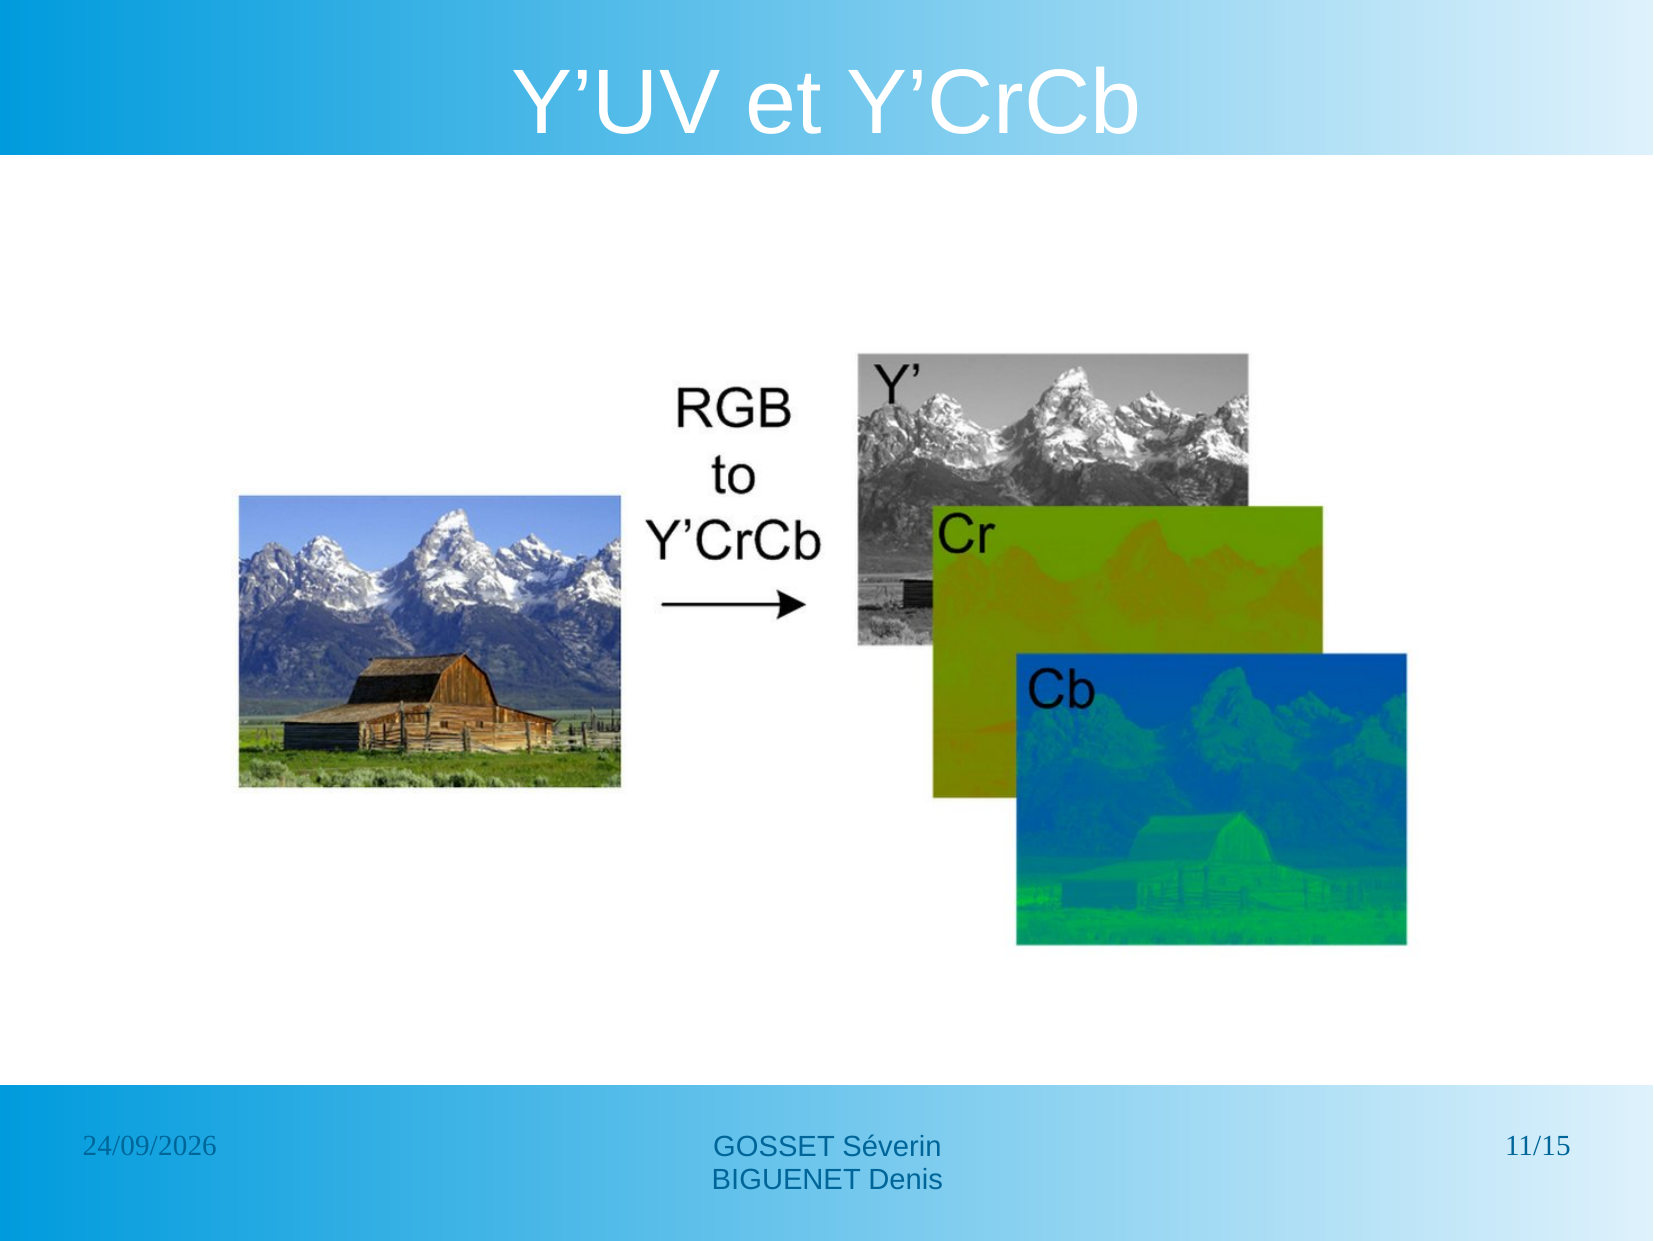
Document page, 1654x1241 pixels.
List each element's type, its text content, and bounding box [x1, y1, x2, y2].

title Y’UV et Y’CrCb [82, 49, 1571, 155]
picture [231, 290, 1422, 1010]
